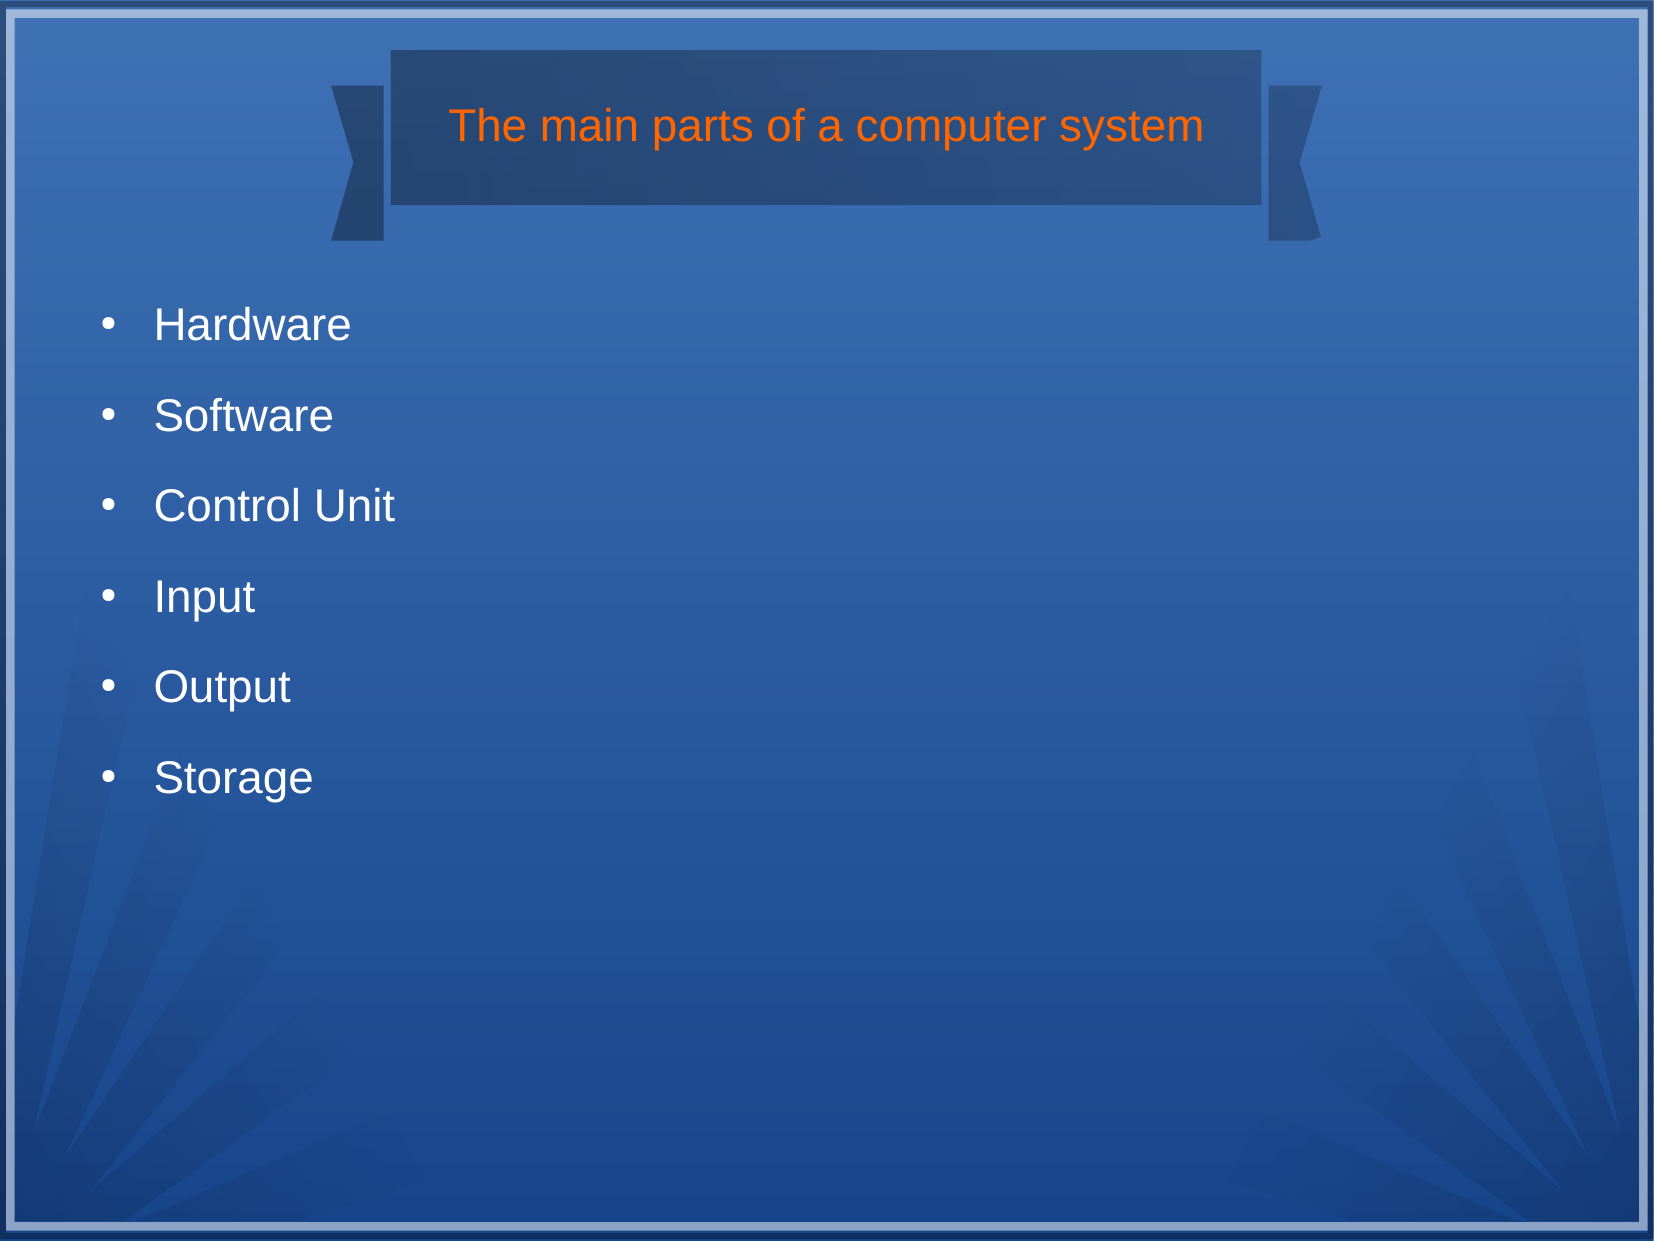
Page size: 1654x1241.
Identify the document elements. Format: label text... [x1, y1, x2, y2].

list Hardware Software Control Unit Input Output Storage [82, 299, 1571, 1241]
title The main parts of a computer system [389, 47, 1264, 205]
